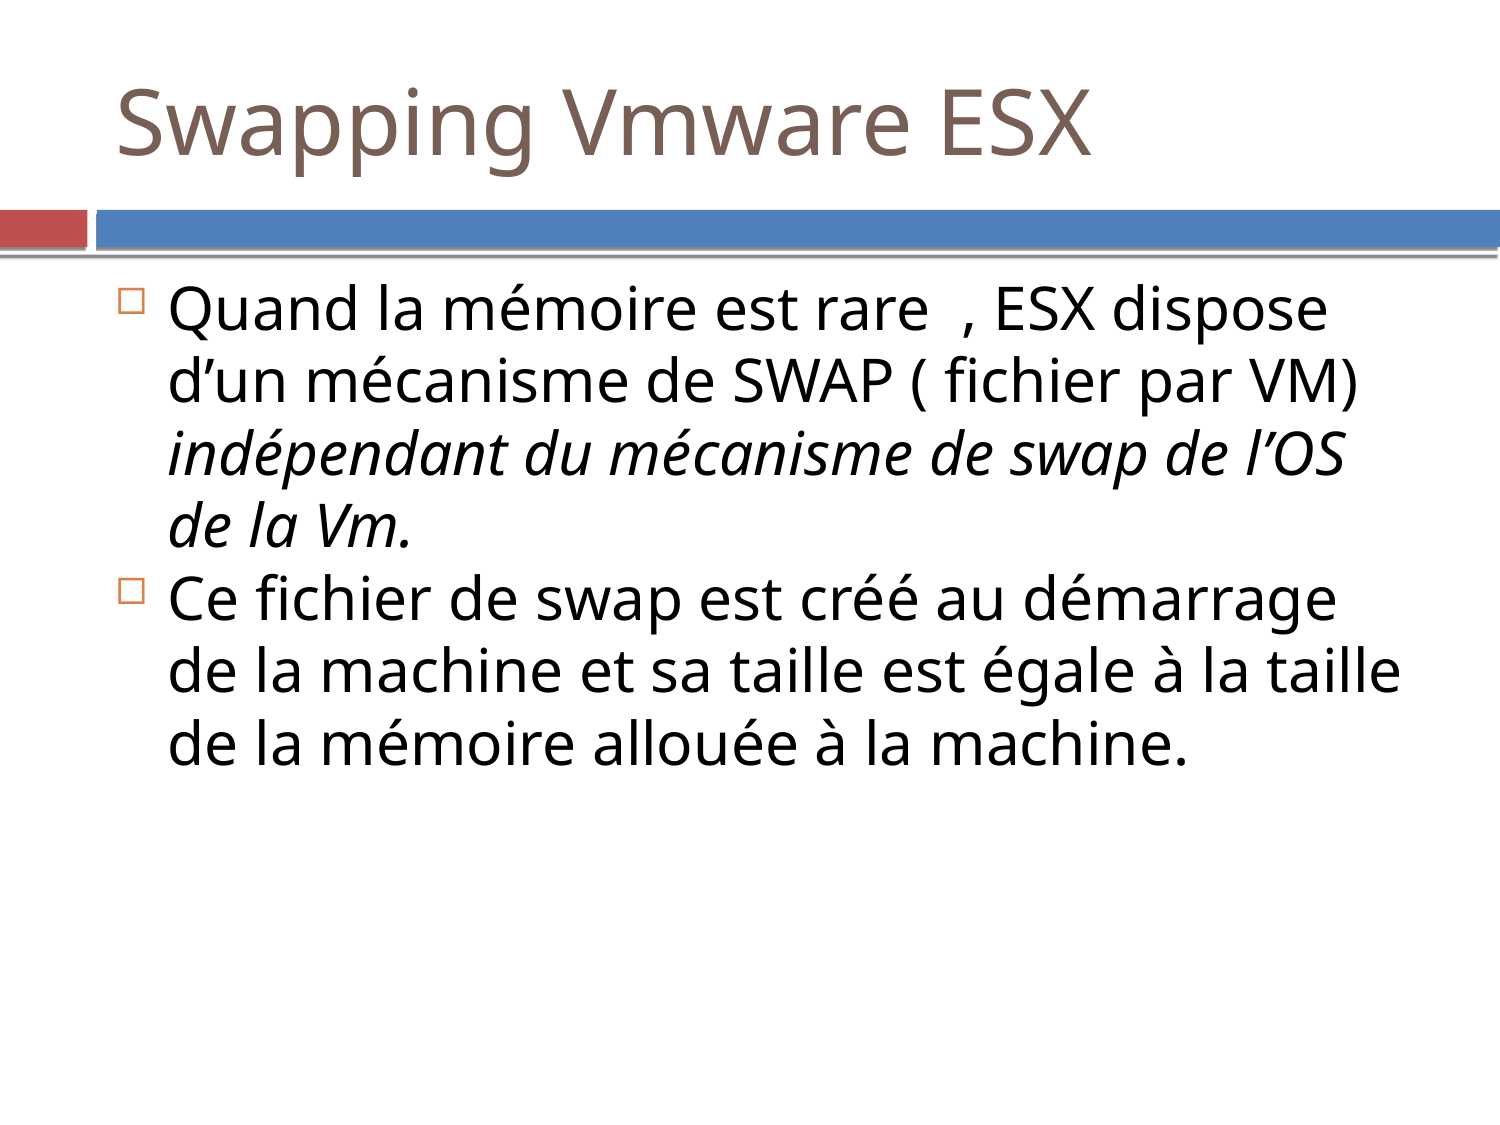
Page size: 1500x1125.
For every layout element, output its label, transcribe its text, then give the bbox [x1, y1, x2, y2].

text_box Swapping Vmware ESX [100, 37, 1438, 200]
text_box Quand la mémoire est rare , ESX dispose d’un mécanisme de SWAP ( fichier par VM) indépendant du mécanisme de swap de l’OS de la Vm. Ce fichier de swap est créé au démarrage de la machine et sa taille est égale à la taille de la mémoire allouée à la machine. [100, 262, 1438, 1000]
